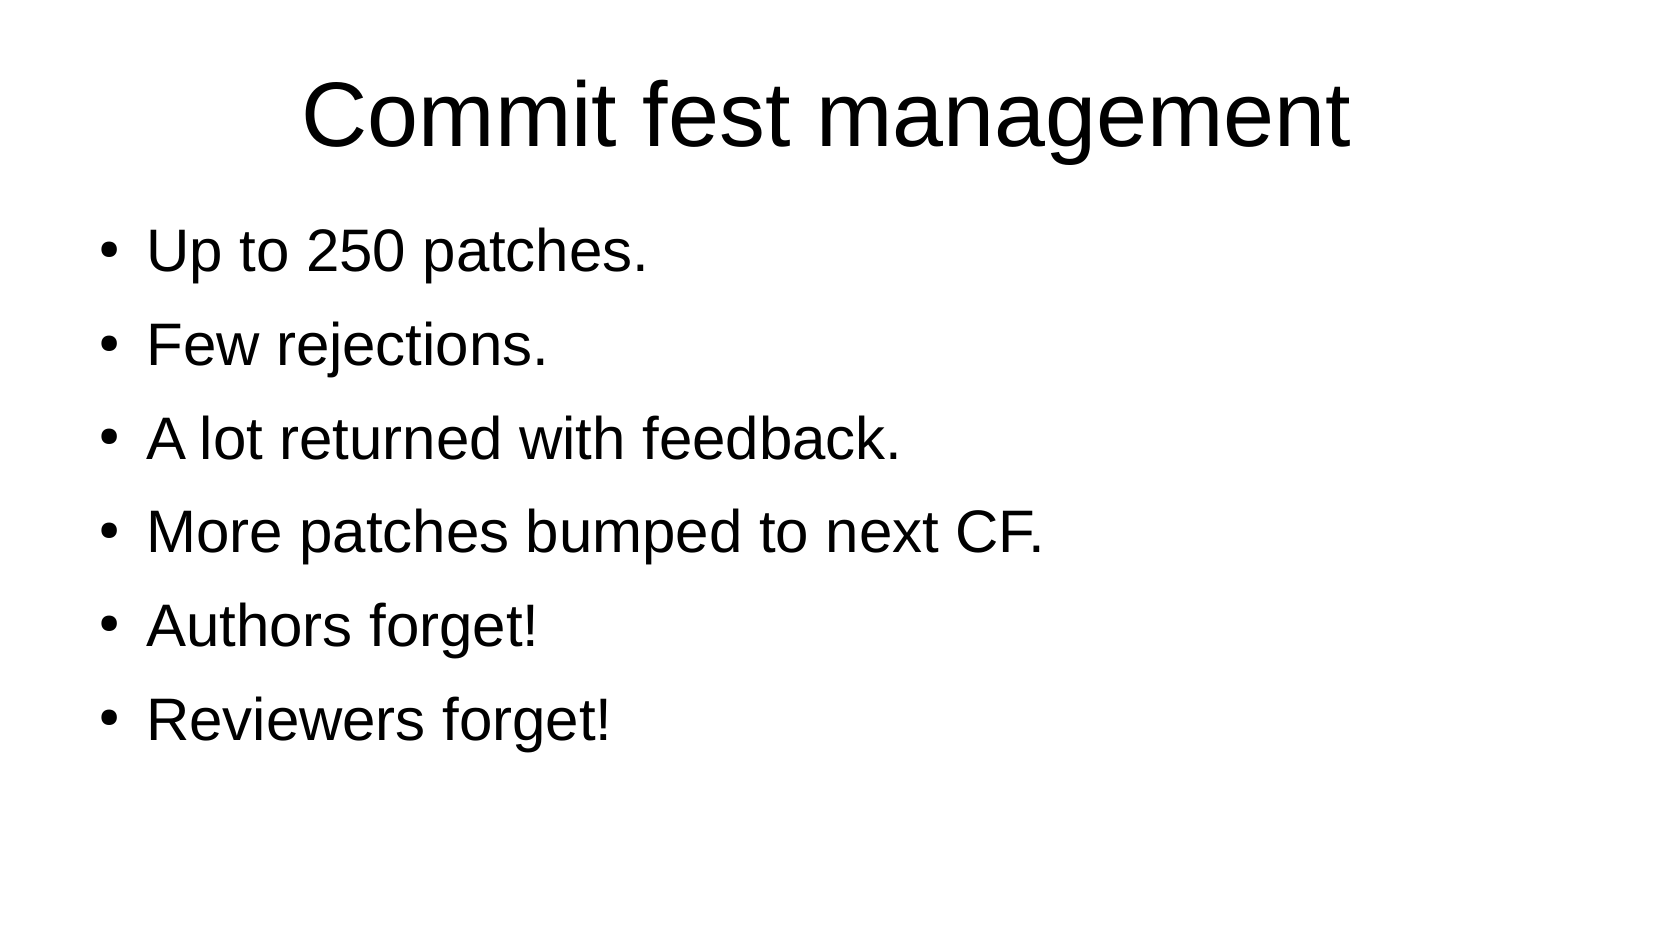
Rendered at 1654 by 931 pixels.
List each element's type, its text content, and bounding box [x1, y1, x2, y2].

list Up to 250 patches. Few rejections. A lot returned with feedback. More patches bumped to next CF. Authors forget! Reviewers forget! [82, 217, 1571, 758]
title Commit fest management [82, 37, 1571, 193]
